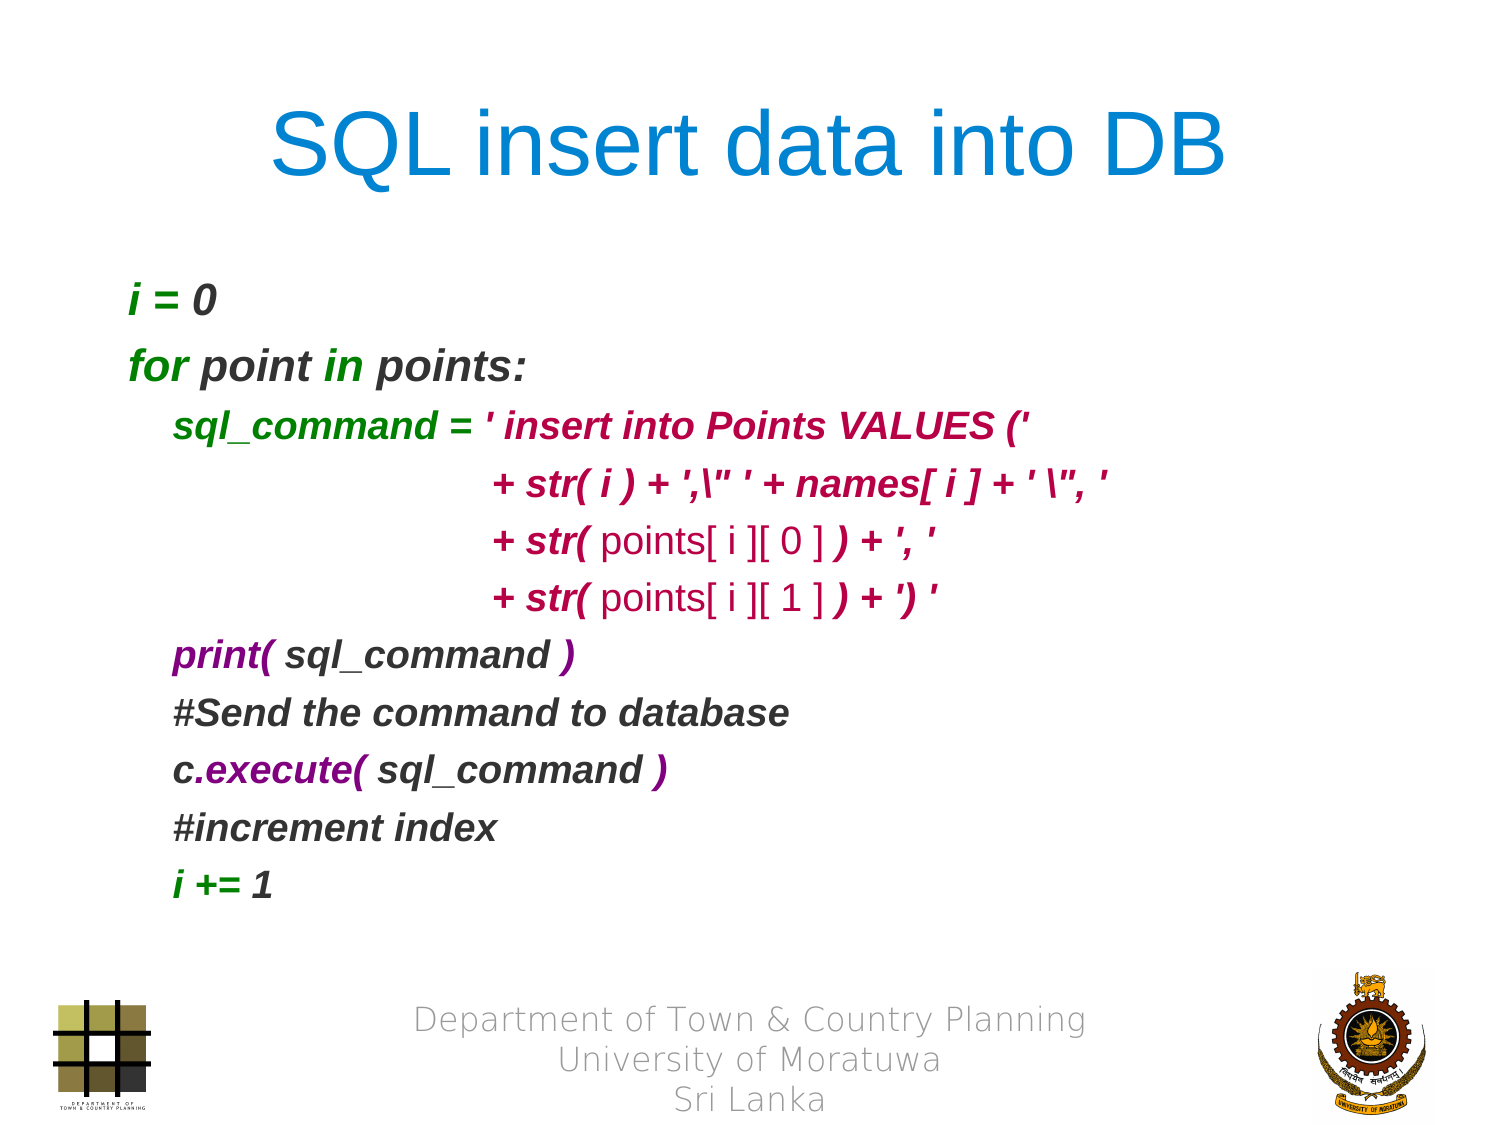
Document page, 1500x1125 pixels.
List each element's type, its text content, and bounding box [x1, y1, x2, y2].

list i = 0 for point in points: sql_command = ' insert into Points VALUES (' + str( i ) + ',\" ' + names[ i ] + ' \", ' + str( points[ i ][ 0 ] ) + ', ' + str( points[ i ][ 1 ] ) + ') ' print( sql_command ) #Send the command to database c.execute( sql_command ) #increment index i += 1 [75, 262, 1426, 916]
title SQL insert data into DB [75, 45, 1426, 233]
picture [1312, 966, 1435, 1125]
picture [53, 1000, 151, 1110]
